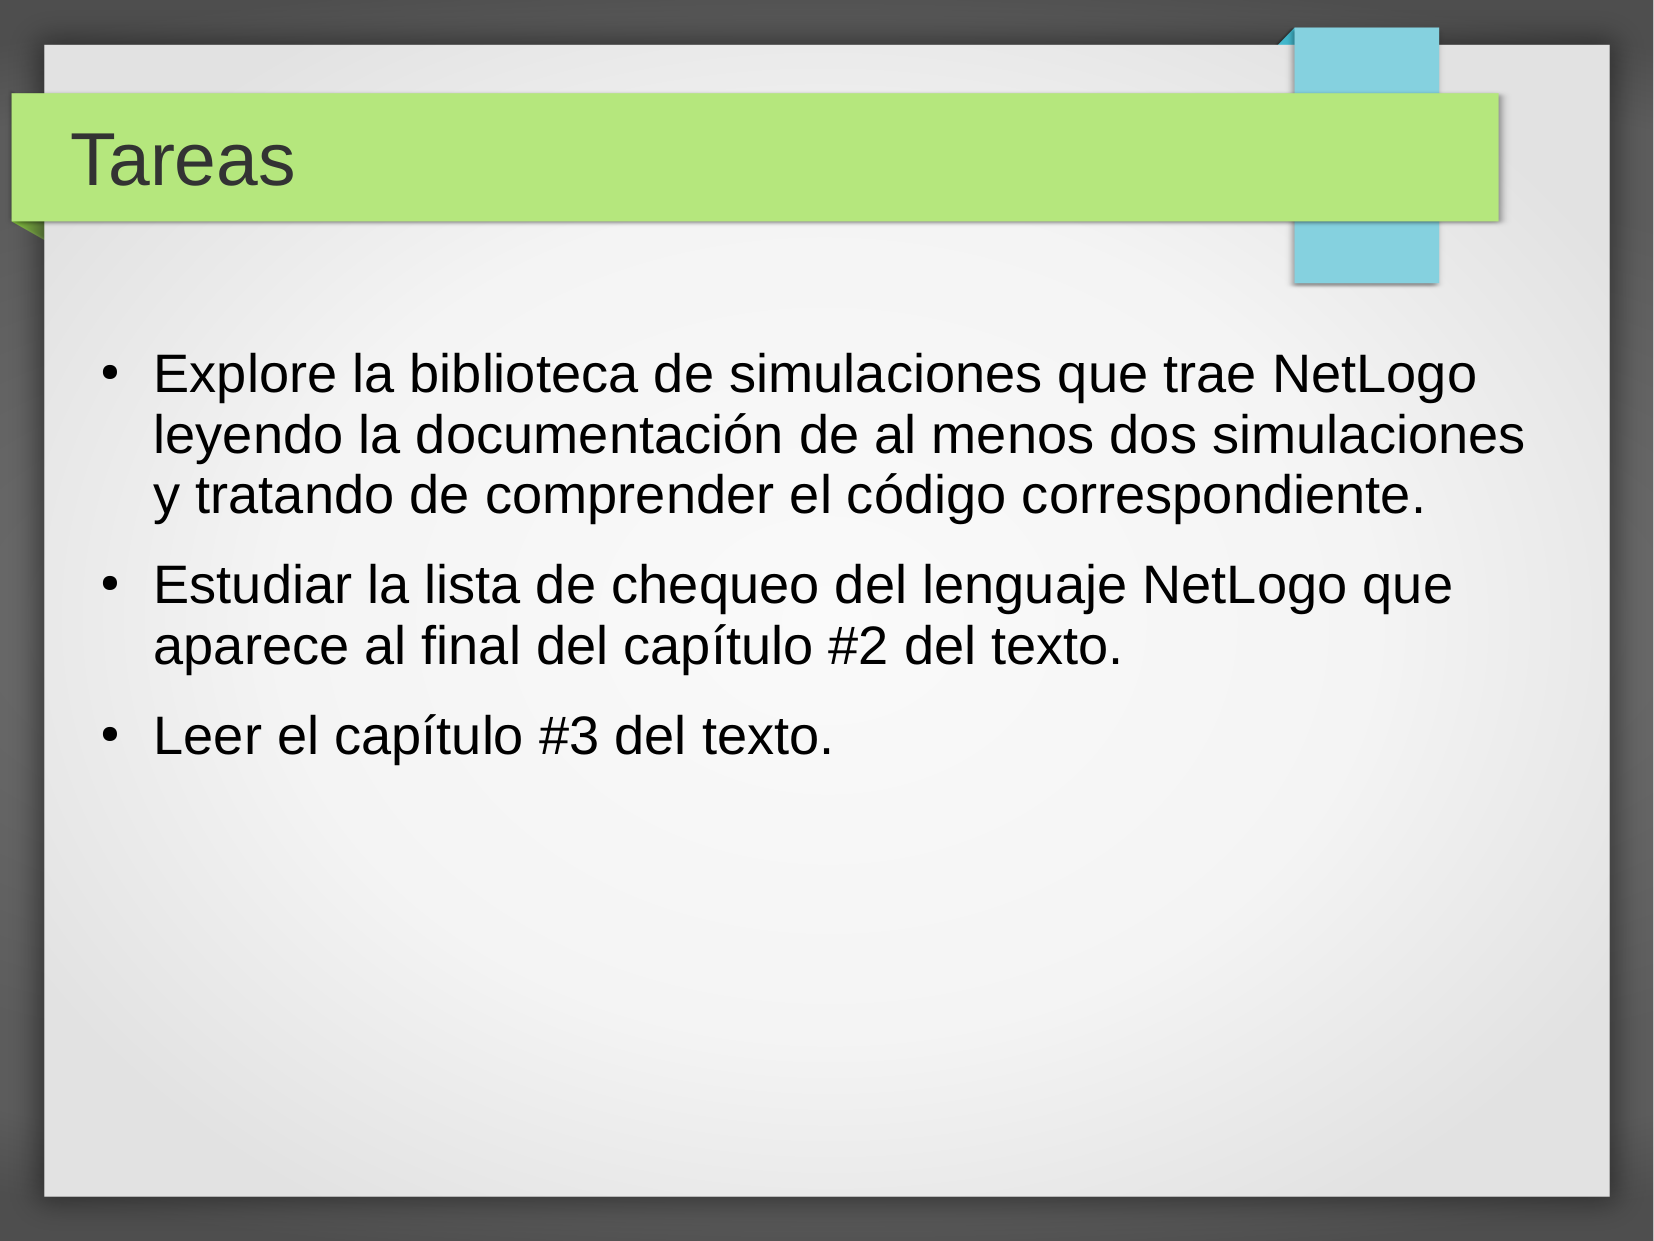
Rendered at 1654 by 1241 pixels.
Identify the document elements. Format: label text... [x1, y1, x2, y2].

title Tareas [70, 106, 1229, 213]
picture [0, 0, 1654, 1241]
list Explore la biblioteca de simulaciones que trae NetLogo leyendo la documentación de al menos dos simulaciones y tratando de comprender el código correspondiente. Estudiar la lista de chequeo del lenguaje NetLogo que aparece al final del capítulo #2 del texto. Leer el capítulo #3 del texto. [82, 343, 1538, 1063]
